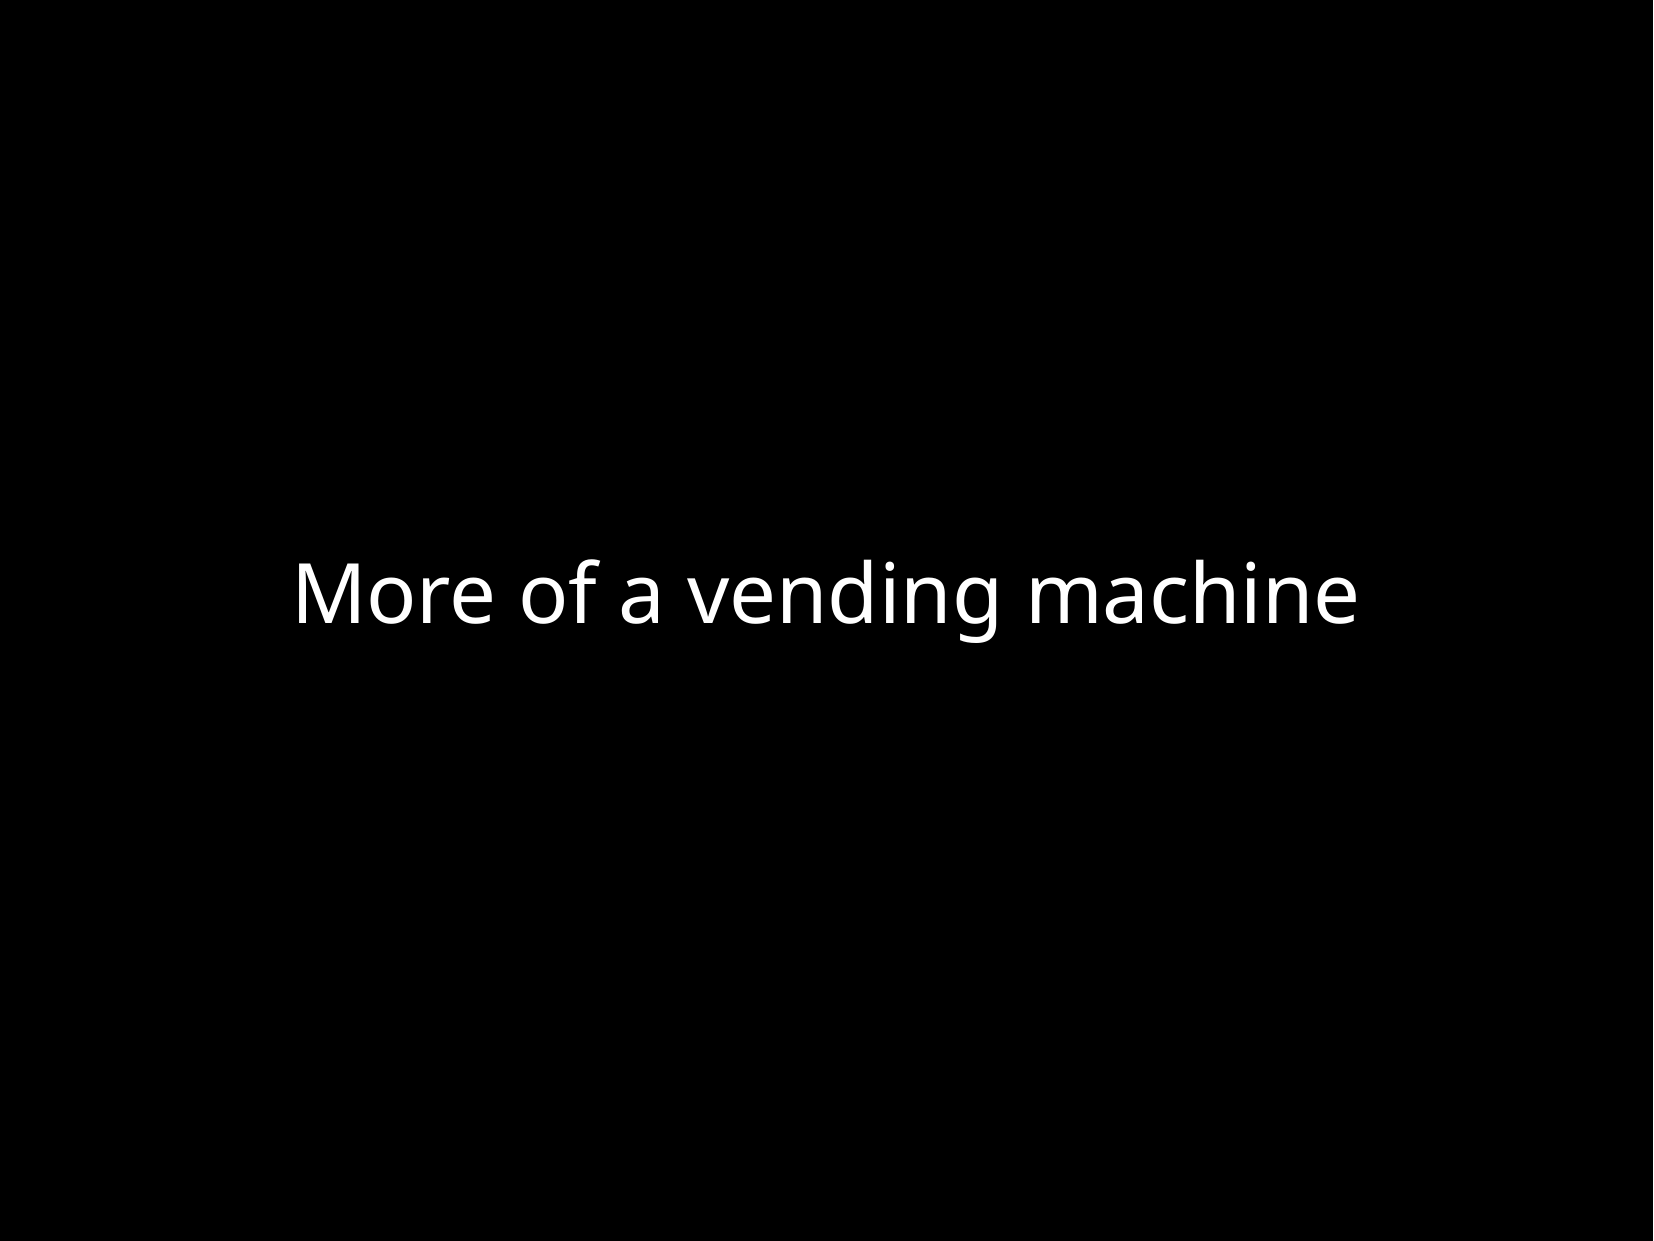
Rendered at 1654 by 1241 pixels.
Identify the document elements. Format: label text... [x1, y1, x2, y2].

subtitle More of a vending machine [82, 231, 1571, 951]
